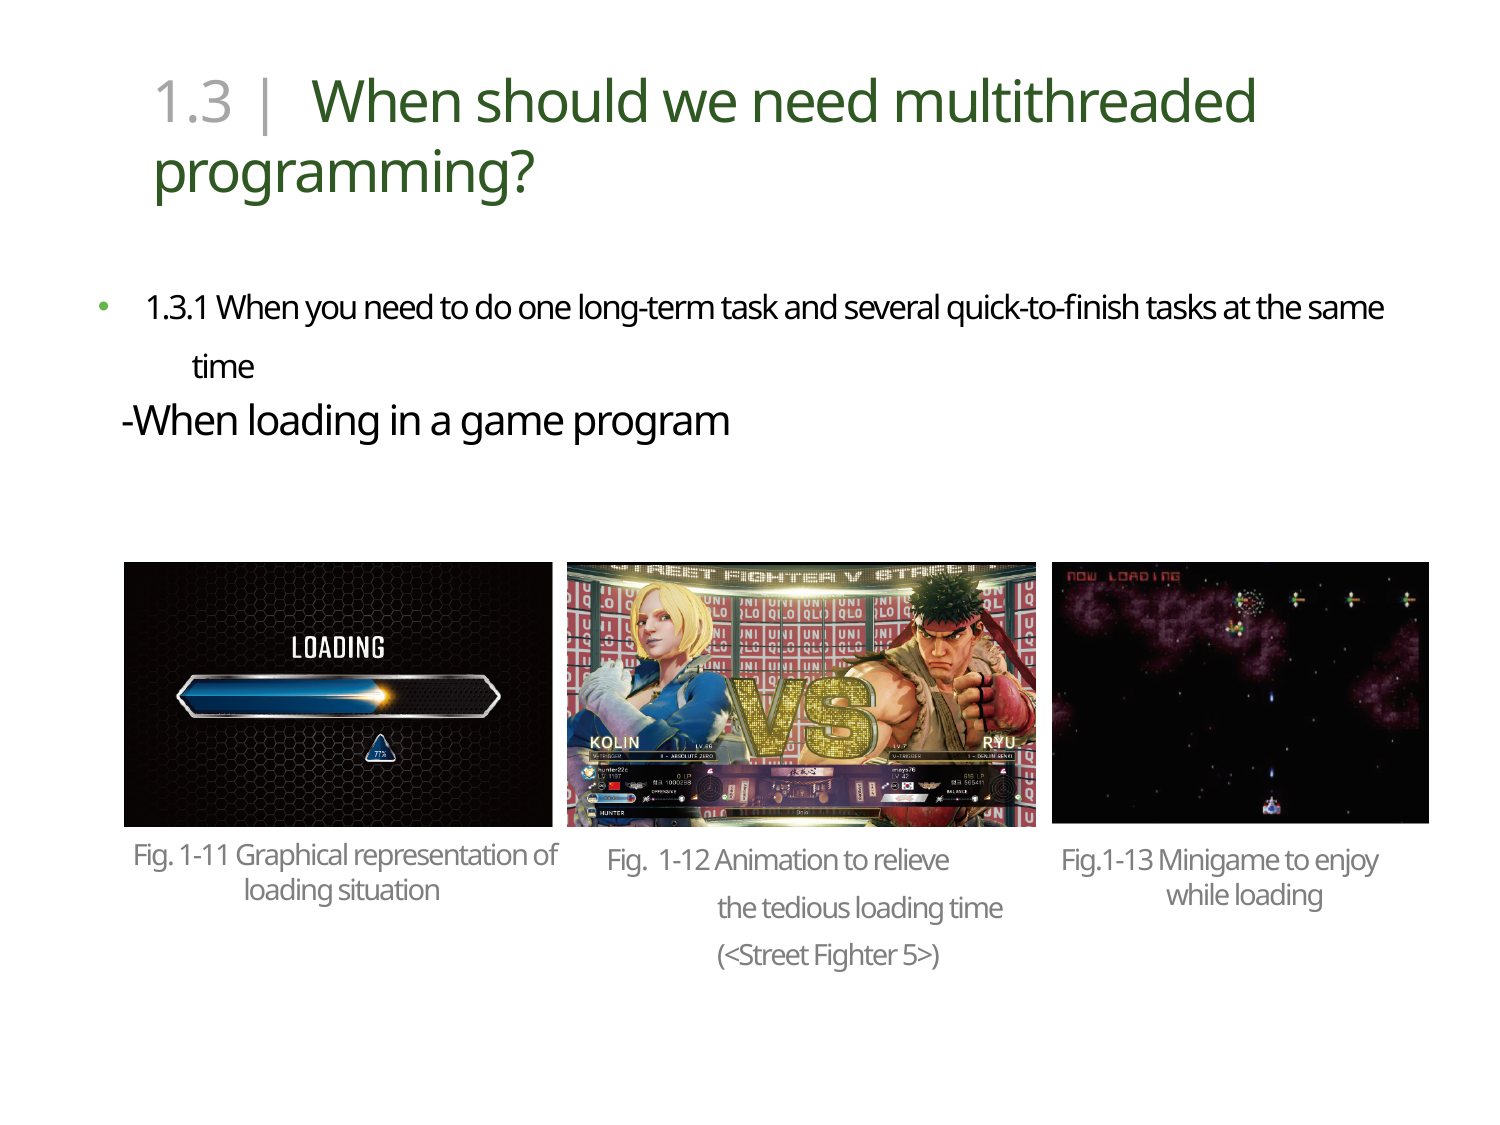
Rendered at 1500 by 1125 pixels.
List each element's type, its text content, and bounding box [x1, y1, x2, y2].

text_box -When loading in a game program [105, 386, 808, 452]
text_box Fig. 1-12 Animation to relieve the tedious loading time (<Street Fighter 5>) [591, 834, 1000, 981]
picture [1052, 562, 1429, 827]
picture [122, 562, 553, 827]
text_box Fig. 1-11 Graphical representation of loading situation [117, 829, 569, 916]
picture [567, 562, 1036, 827]
text_box Fig.1-13 Minigame to enjoy while loading [1045, 834, 1391, 920]
text_box 1.3 | When should we need multithreaded programming? [137, 55, 1478, 213]
text_box 1.3.1 When you need to do one long-term task and several quick-to-finish tasks at the same time [82, 258, 1424, 389]
